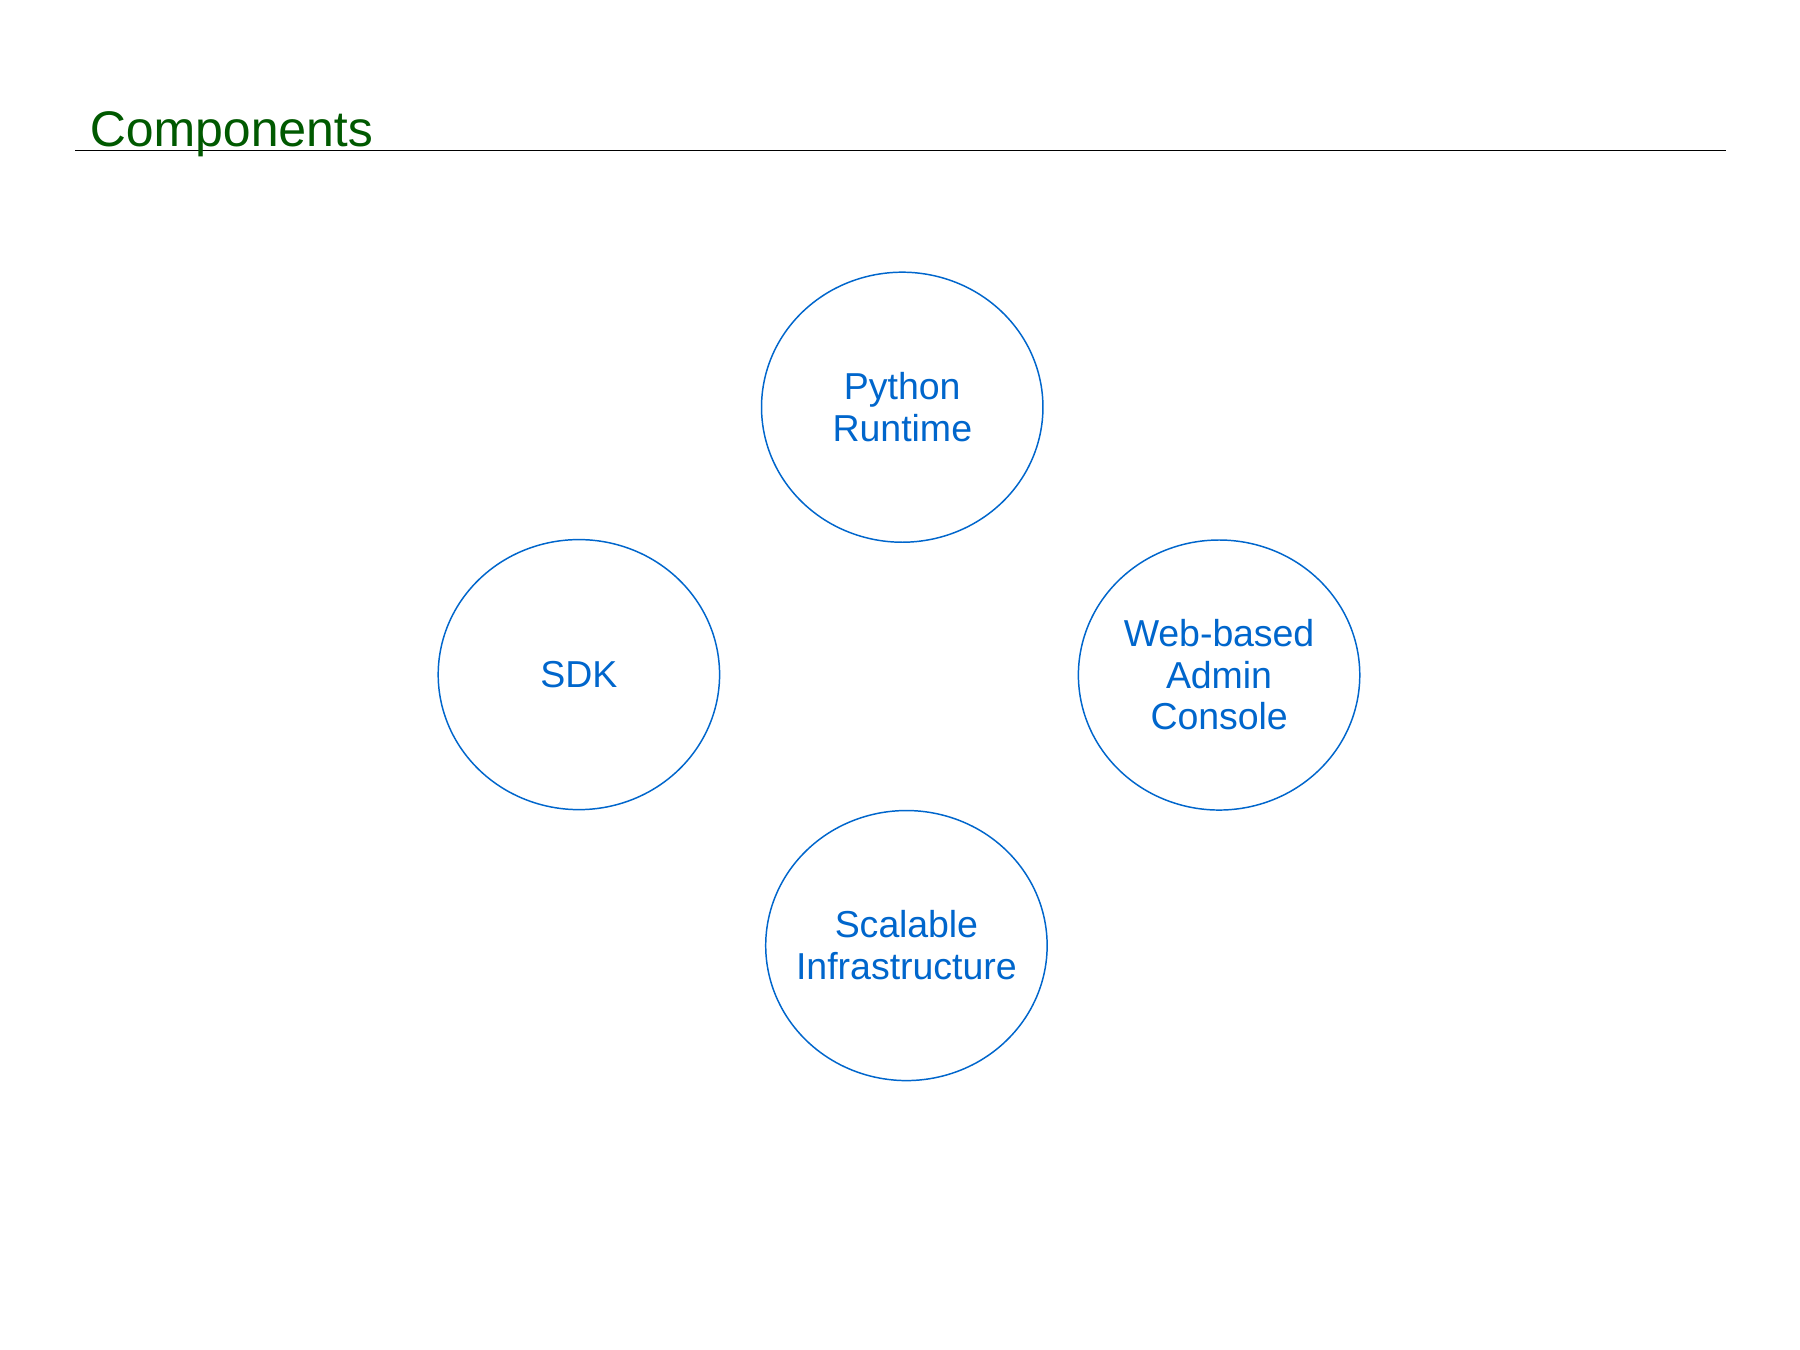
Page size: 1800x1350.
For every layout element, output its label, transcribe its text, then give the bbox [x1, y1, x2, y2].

text_box Web-based Admin Console [1078, 539, 1360, 811]
text_box SDK [438, 539, 720, 810]
text_box Scalable Infrastructure [765, 810, 1048, 1081]
title Components [89, 71, 1489, 165]
text_box Python Runtime [761, 272, 1043, 543]
